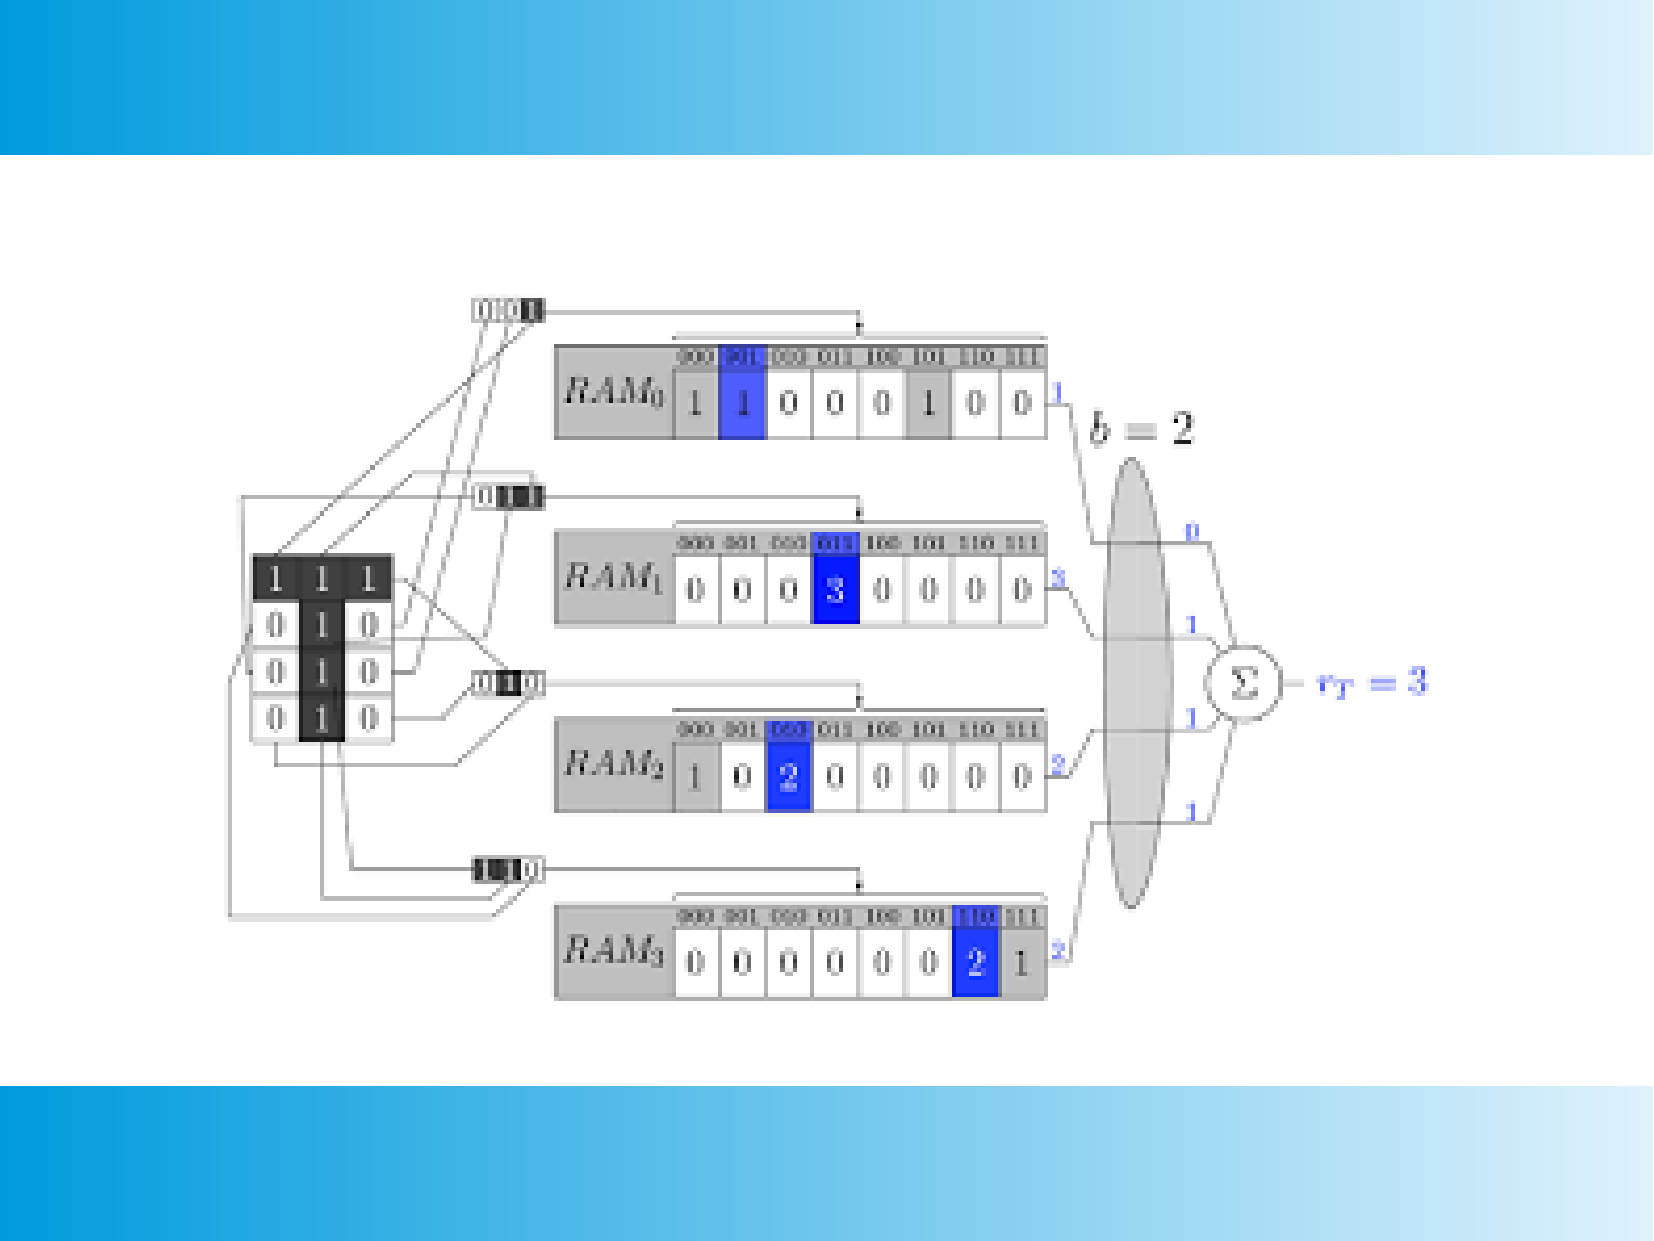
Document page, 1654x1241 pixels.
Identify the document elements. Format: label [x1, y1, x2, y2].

picture [216, 290, 1438, 1010]
